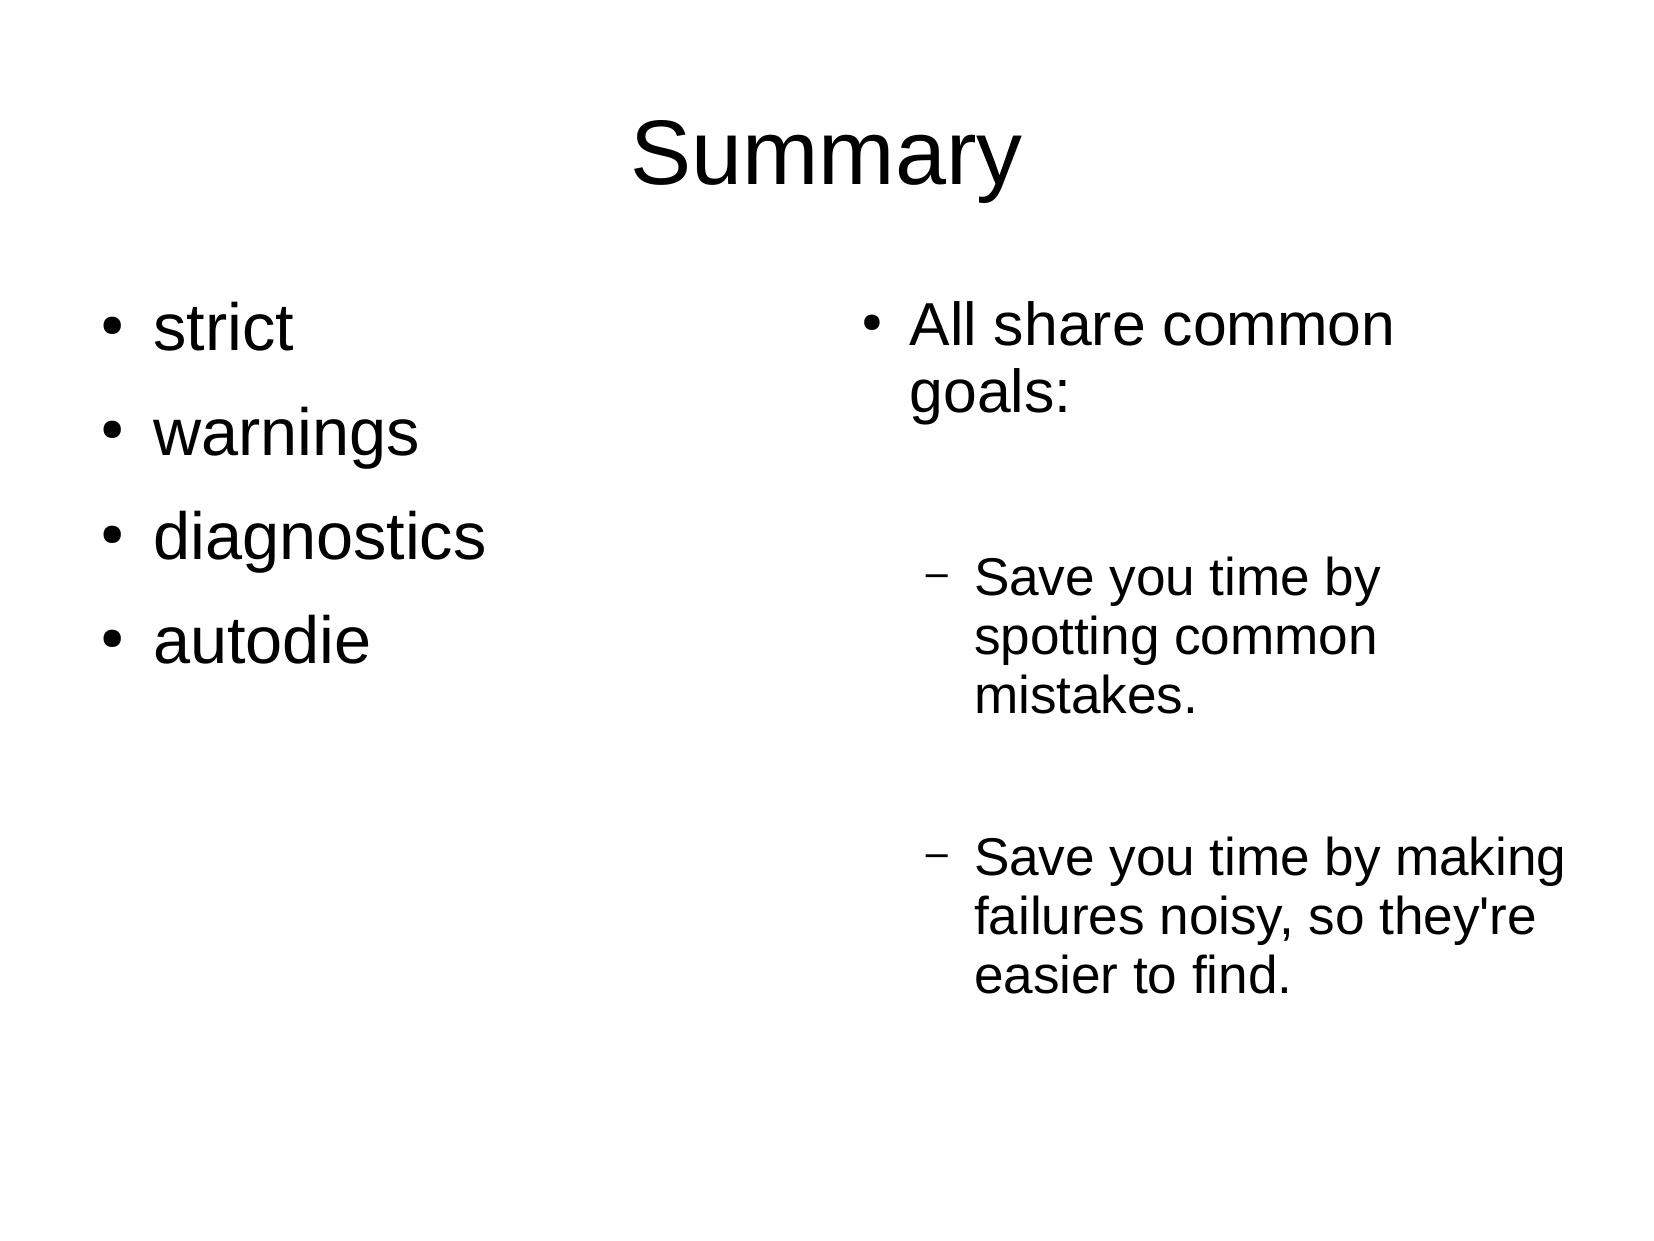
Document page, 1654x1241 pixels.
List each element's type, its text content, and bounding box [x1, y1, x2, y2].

list strict warnings diagnostics autodie [82, 290, 809, 1010]
list All share common goals: Save you time by spotting common mistakes. Save you time by making failures noisy, so they're easier to find. [845, 290, 1572, 1010]
title Summary [82, 49, 1571, 257]
